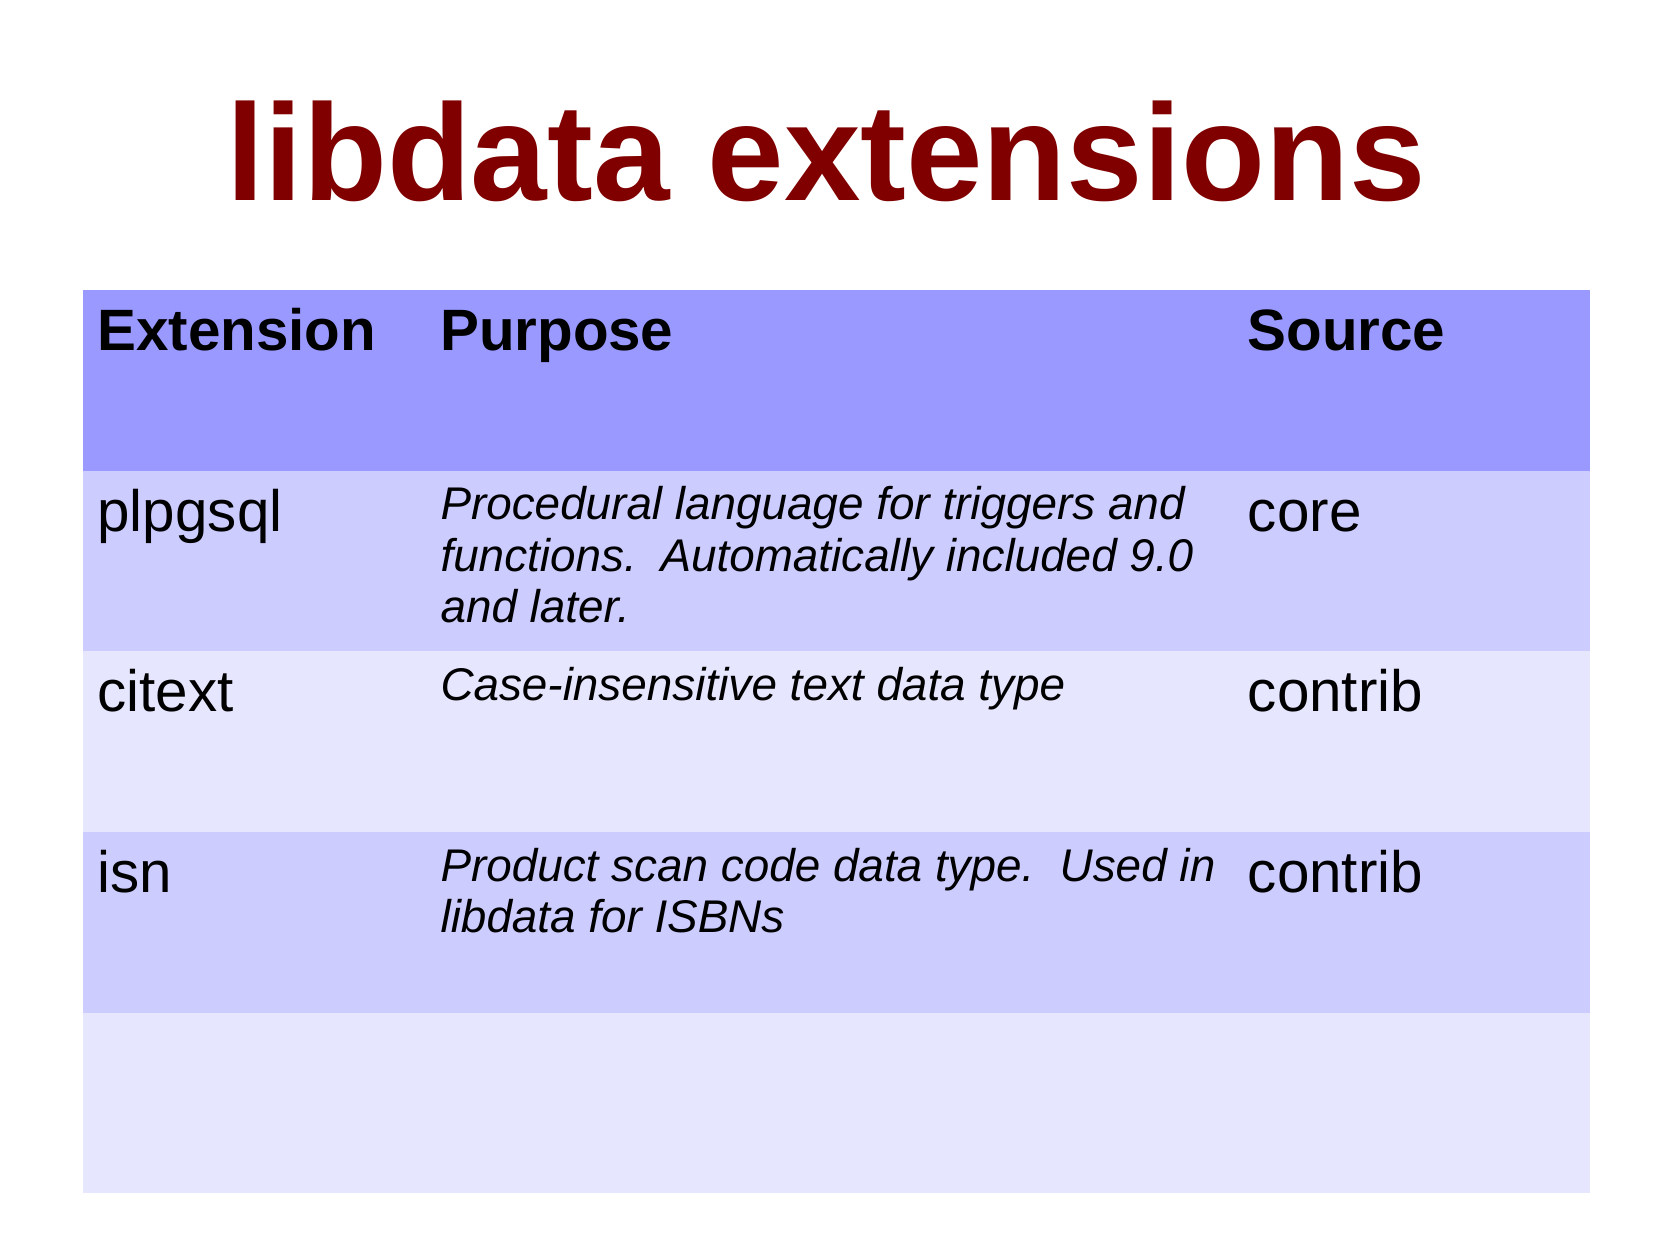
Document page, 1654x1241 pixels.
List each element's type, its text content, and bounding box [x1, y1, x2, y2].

table_cell Case-insensitive text data type [426, 651, 1233, 832]
table_cell contrib [1233, 651, 1590, 832]
table_cell citext [83, 651, 426, 832]
table_cell [426, 1013, 1233, 1193]
table_cell contrib [1233, 832, 1590, 1013]
table_cell Procedural language for triggers and functions. Automatically included 9.0 and later. [426, 471, 1233, 651]
table_cell [1233, 1013, 1590, 1193]
table_header Source [1233, 290, 1590, 471]
title libdata extensions [82, 49, 1571, 257]
table_cell core [1233, 471, 1590, 651]
table_cell plpgsql [83, 471, 426, 651]
table_cell isn [83, 832, 426, 1013]
table_header Purpose [426, 290, 1233, 471]
table_cell Product scan code data type. Used in libdata for ISBNs [426, 832, 1233, 1013]
table_header Extension [83, 290, 426, 471]
table_cell [83, 1013, 426, 1193]
